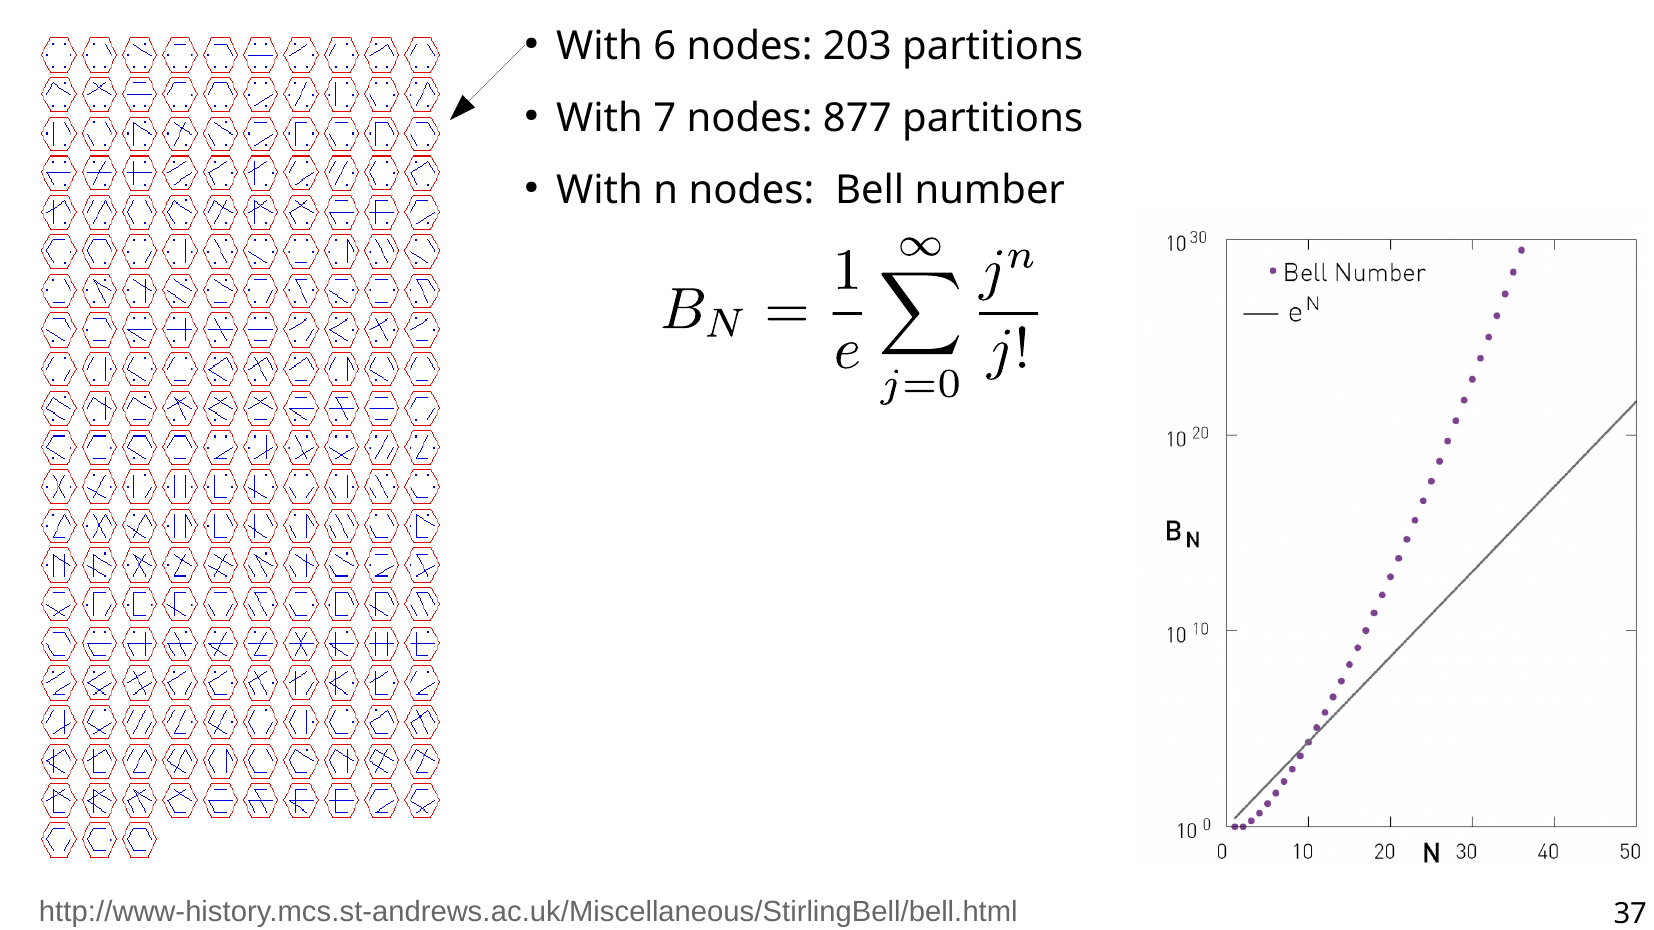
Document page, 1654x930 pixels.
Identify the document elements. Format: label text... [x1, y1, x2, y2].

picture [30, 17, 451, 880]
list With 6 nodes: 203 partitions With 7 nodes: 877 partitions With n nodes: Bell number [513, 16, 1475, 216]
text_box http://www-history.mcs.st-andrews.ac.uk/Miscellaneous/StirlingBell/bell.html [24, 879, 1306, 930]
text_box [660, 237, 1039, 406]
picture [1132, 206, 1647, 867]
